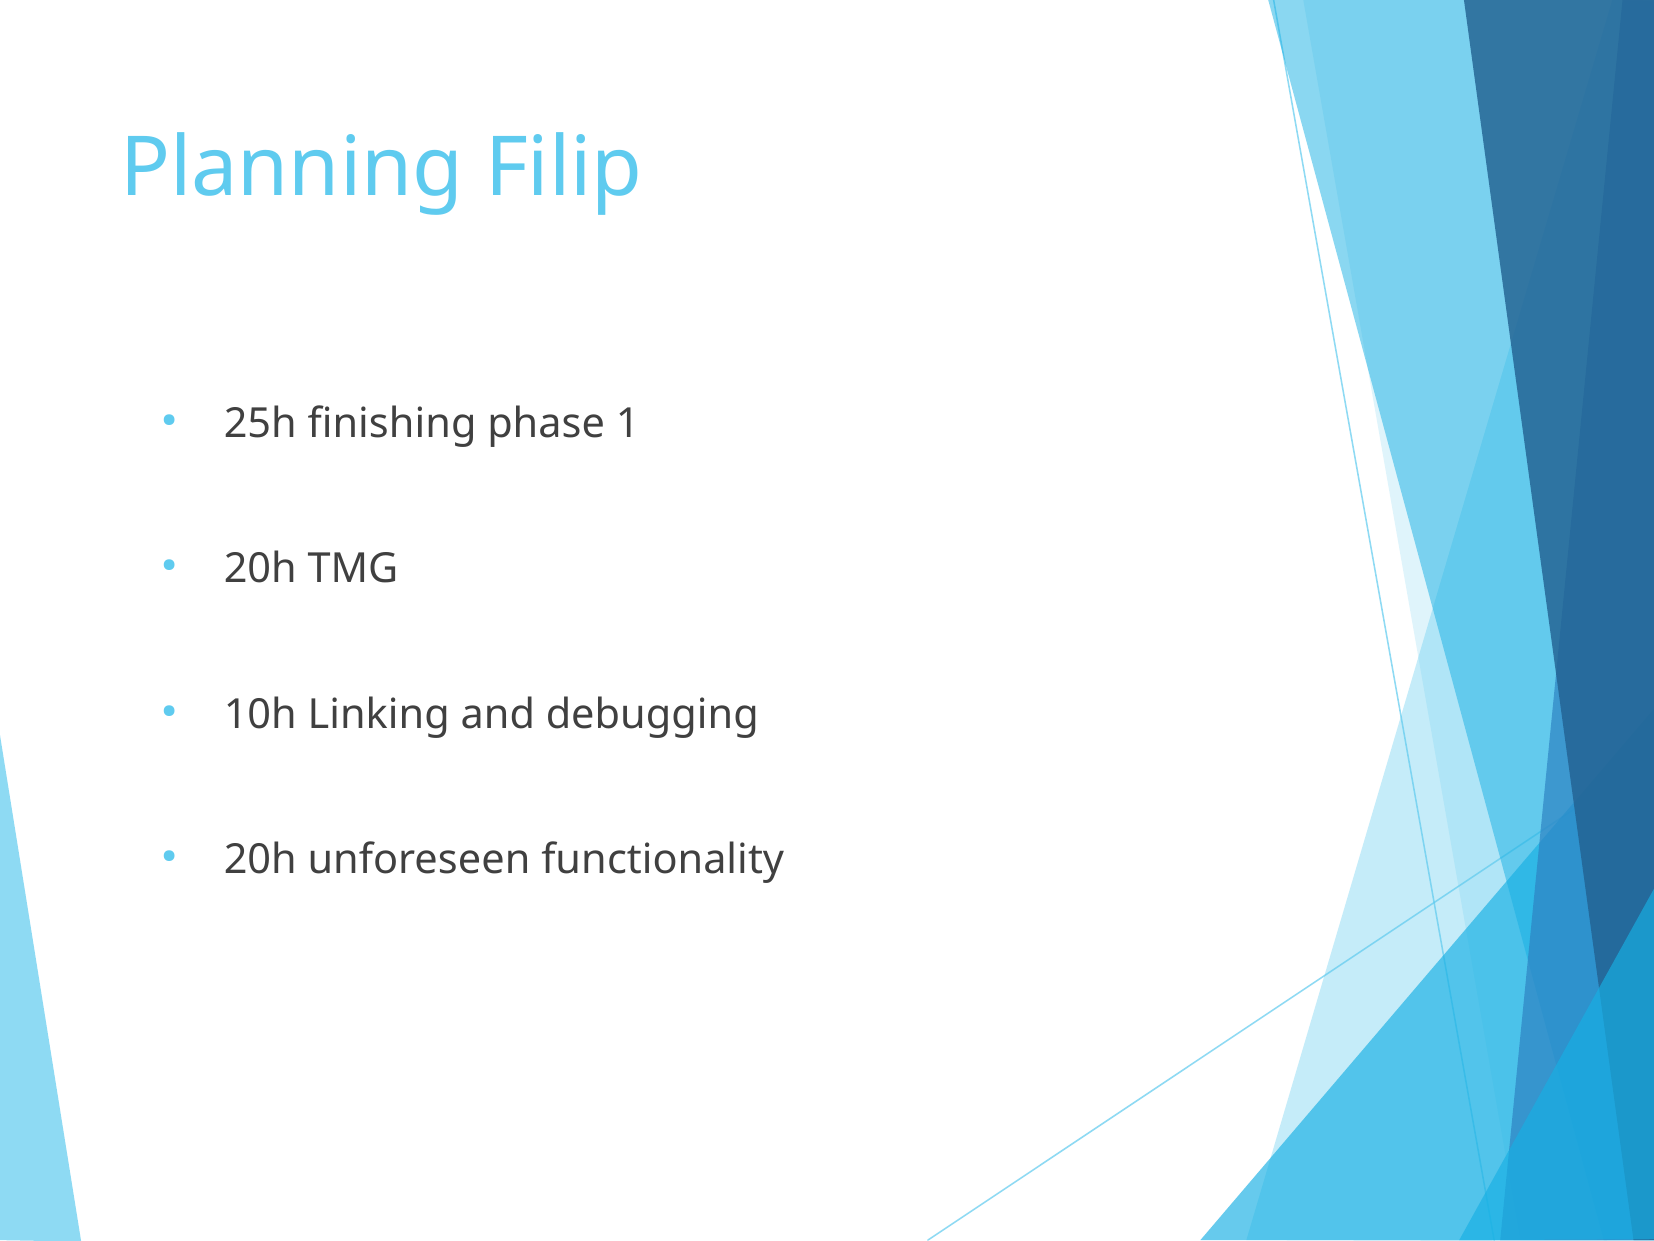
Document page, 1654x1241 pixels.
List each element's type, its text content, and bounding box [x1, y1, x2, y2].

title Planning Filip [105, 105, 931, 313]
list 25h finishing phase 1 20h TMG 10h Linking and debugging 20h unforeseen functionality [146, 315, 1636, 1036]
